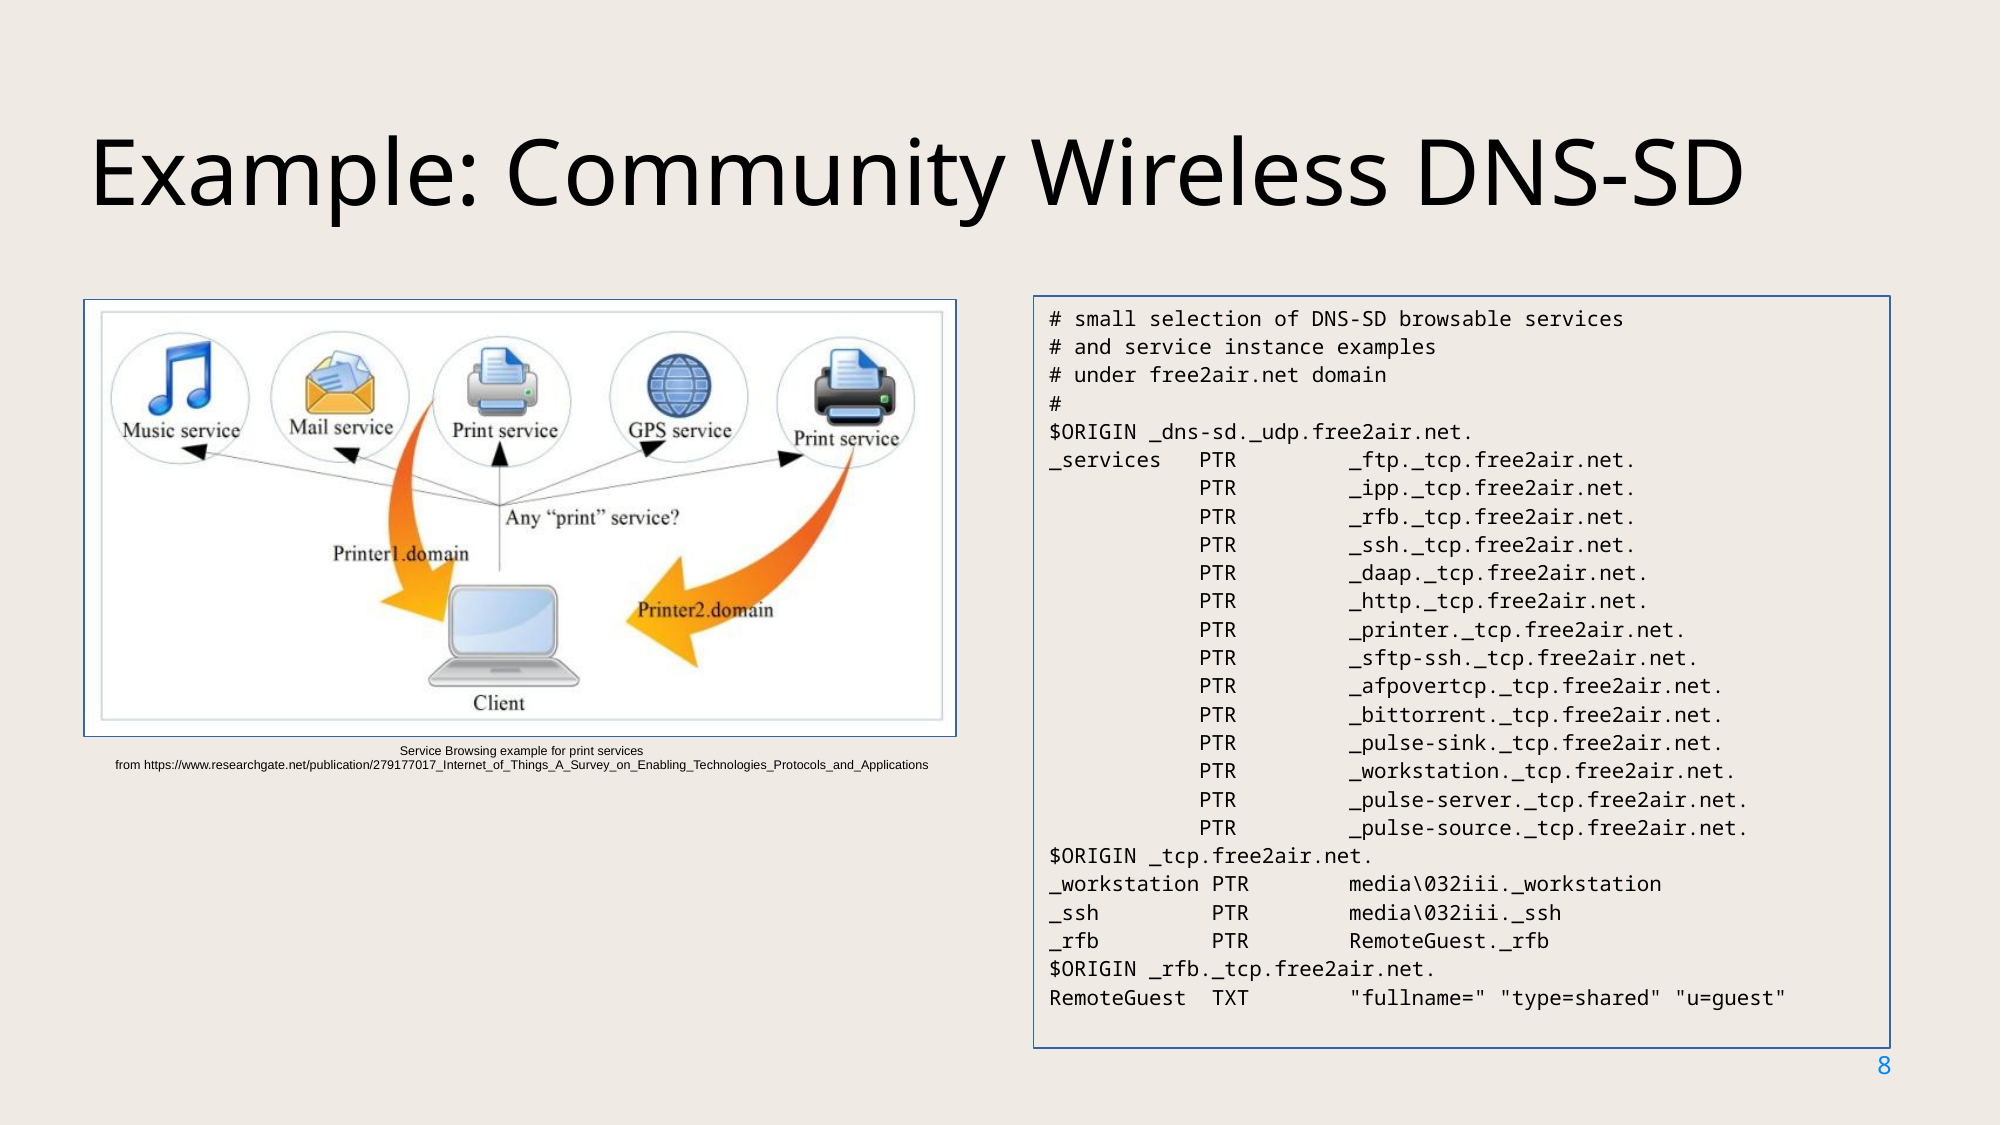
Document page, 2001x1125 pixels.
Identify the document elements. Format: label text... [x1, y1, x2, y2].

picture [85, 300, 956, 736]
slide_number <number> [1862, 1042, 1957, 1103]
text_box # small selection of DNS-SD browsable services # and service instance examples # under free2air.net domain # $ORIGIN _dns-sd._udp.free2air.net. _services PTR _ftp._tcp.free2air.net. PTR _ipp._tcp.free2air.net. PTR _rfb._tcp.free2air.net. PTR _ssh._tcp.free2air.net. PTR _daap._tcp.free2air.net. PTR _http._tcp.free2air.net. PTR _printer._tcp.free2air.net. PTR _sftp-ssh._tcp.free2air.net. PTR _afpovertcp._tcp.free2air.net. PTR _bittorrent._tcp.free2air.net. PTR _pulse-sink._tcp.free2air.net. PTR _workstation._tcp.free2air.net. PTR _pulse-server._tcp.free2air.net. PTR _pulse-source._tcp.free2air.net. $ORIGIN _tcp.free2air.net. _workstation PTR media\032iii._workstation _ssh PTR media\032iii._ssh _rfb PTR RemoteGuest._rfb $ORIGIN _rfb._tcp.free2air.net. RemoteGuest TXT "fullname=" "type=shared" "u=guest" [1033, 295, 1890, 996]
text_box Service Browsing example for print services from https://www.researchgate.net/publication/279177017_Internet_of_Things_A_Survey_on_Enabling_Technologies_Protocols_and_Applications [88, 737, 955, 780]
title Example: Community Wireless DNS-SD [88, 59, 1863, 278]
